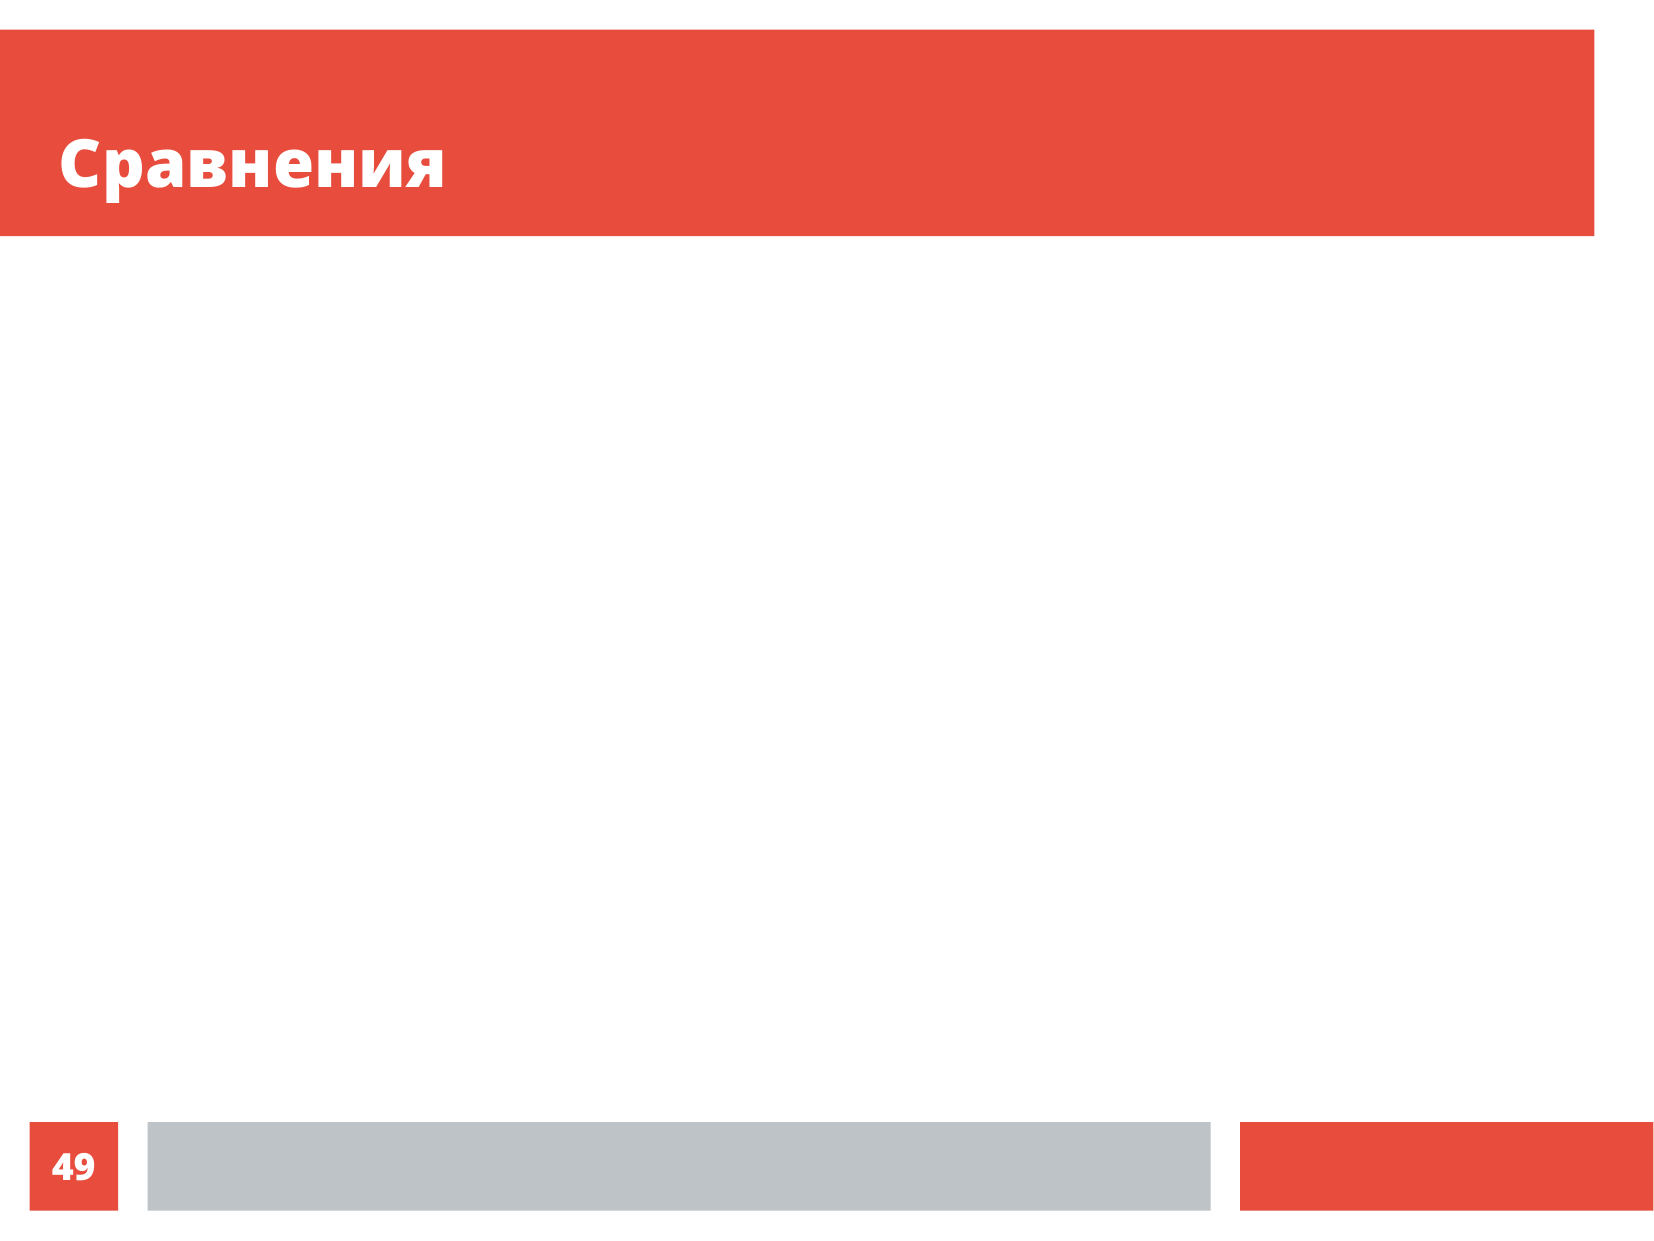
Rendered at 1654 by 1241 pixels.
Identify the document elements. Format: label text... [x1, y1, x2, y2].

title Сравнения [59, 59, 1595, 207]
